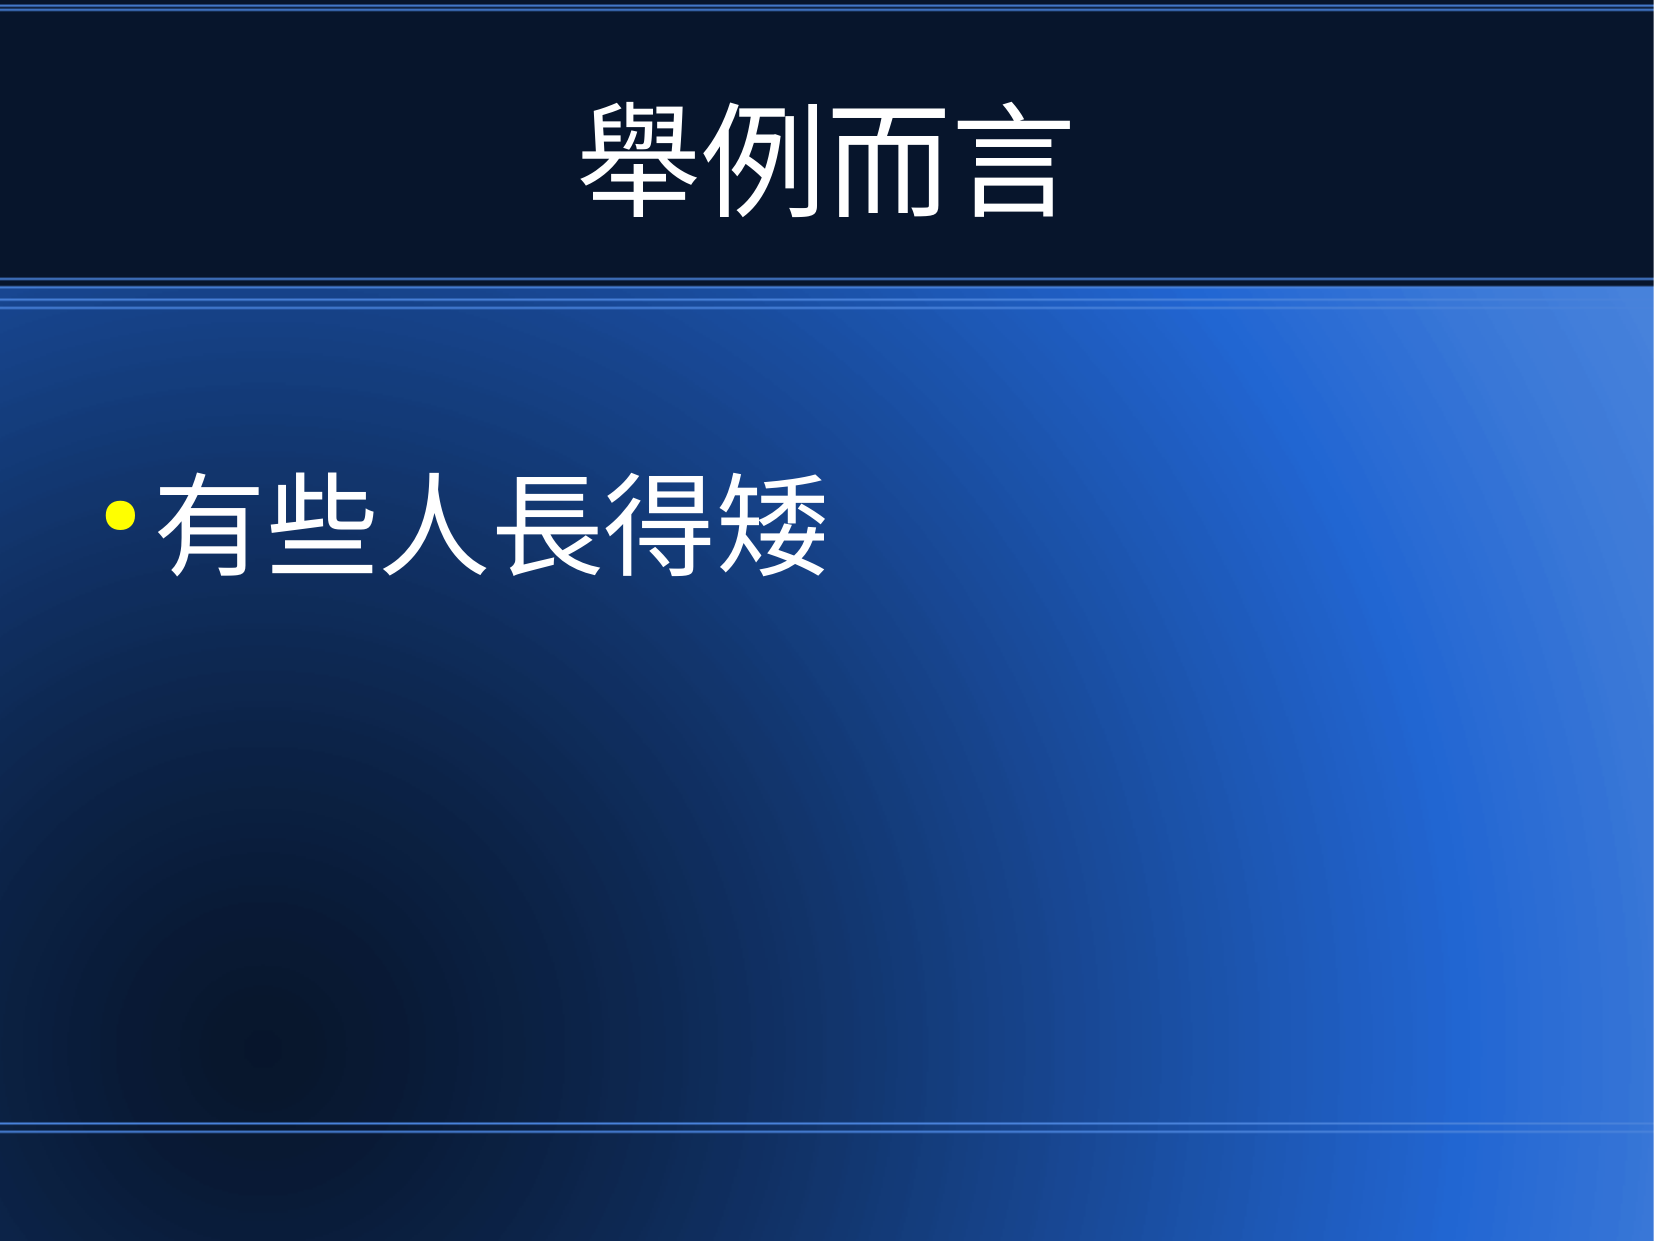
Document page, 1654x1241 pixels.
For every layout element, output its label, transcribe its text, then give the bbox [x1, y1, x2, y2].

picture [0, 0, 1654, 1241]
list 有些人長得矮 [82, 355, 1571, 1241]
title 舉例而言 [82, 49, 1571, 257]
